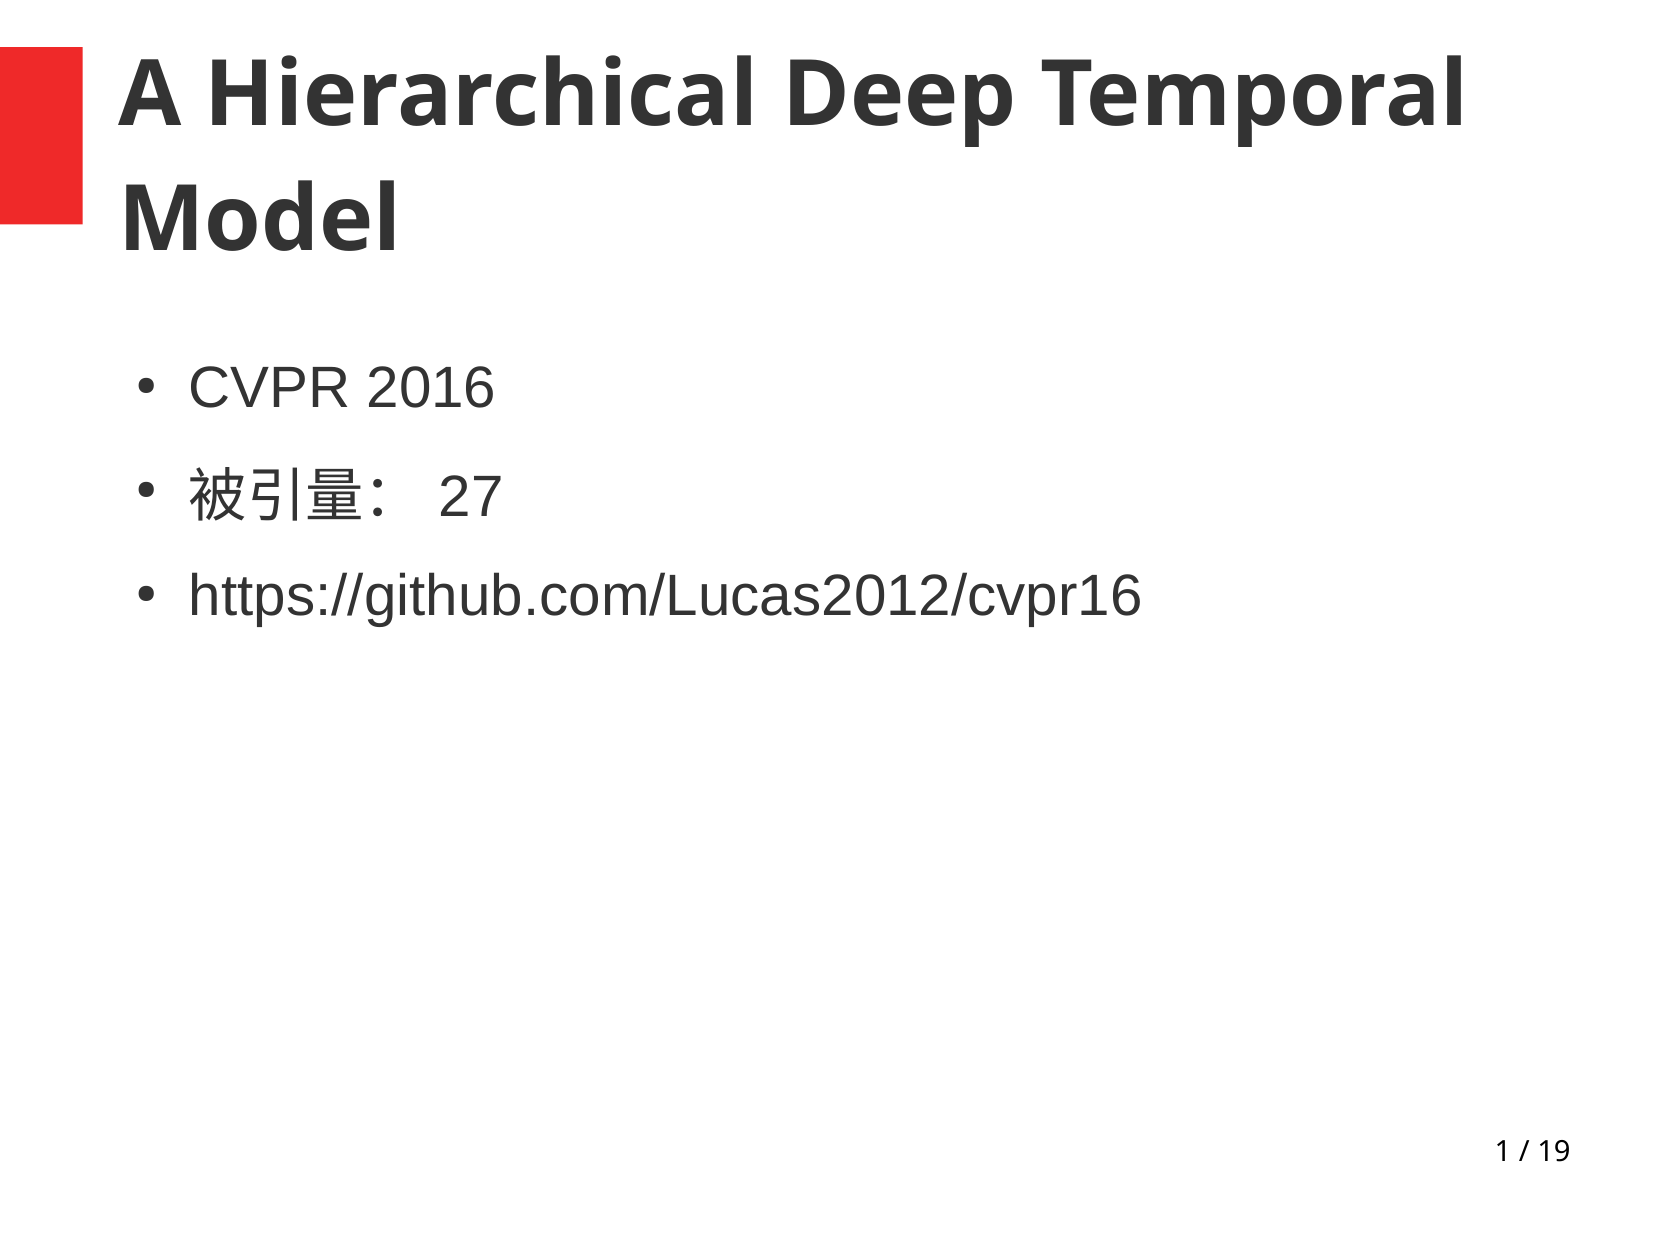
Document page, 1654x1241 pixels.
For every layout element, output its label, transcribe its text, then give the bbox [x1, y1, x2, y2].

list CVPR 2016 被引量：27 https://github.com/Lucas2012/cvpr16 [118, 354, 1536, 1074]
title A Hierarchical Deep Temporal Model [118, 16, 1571, 289]
